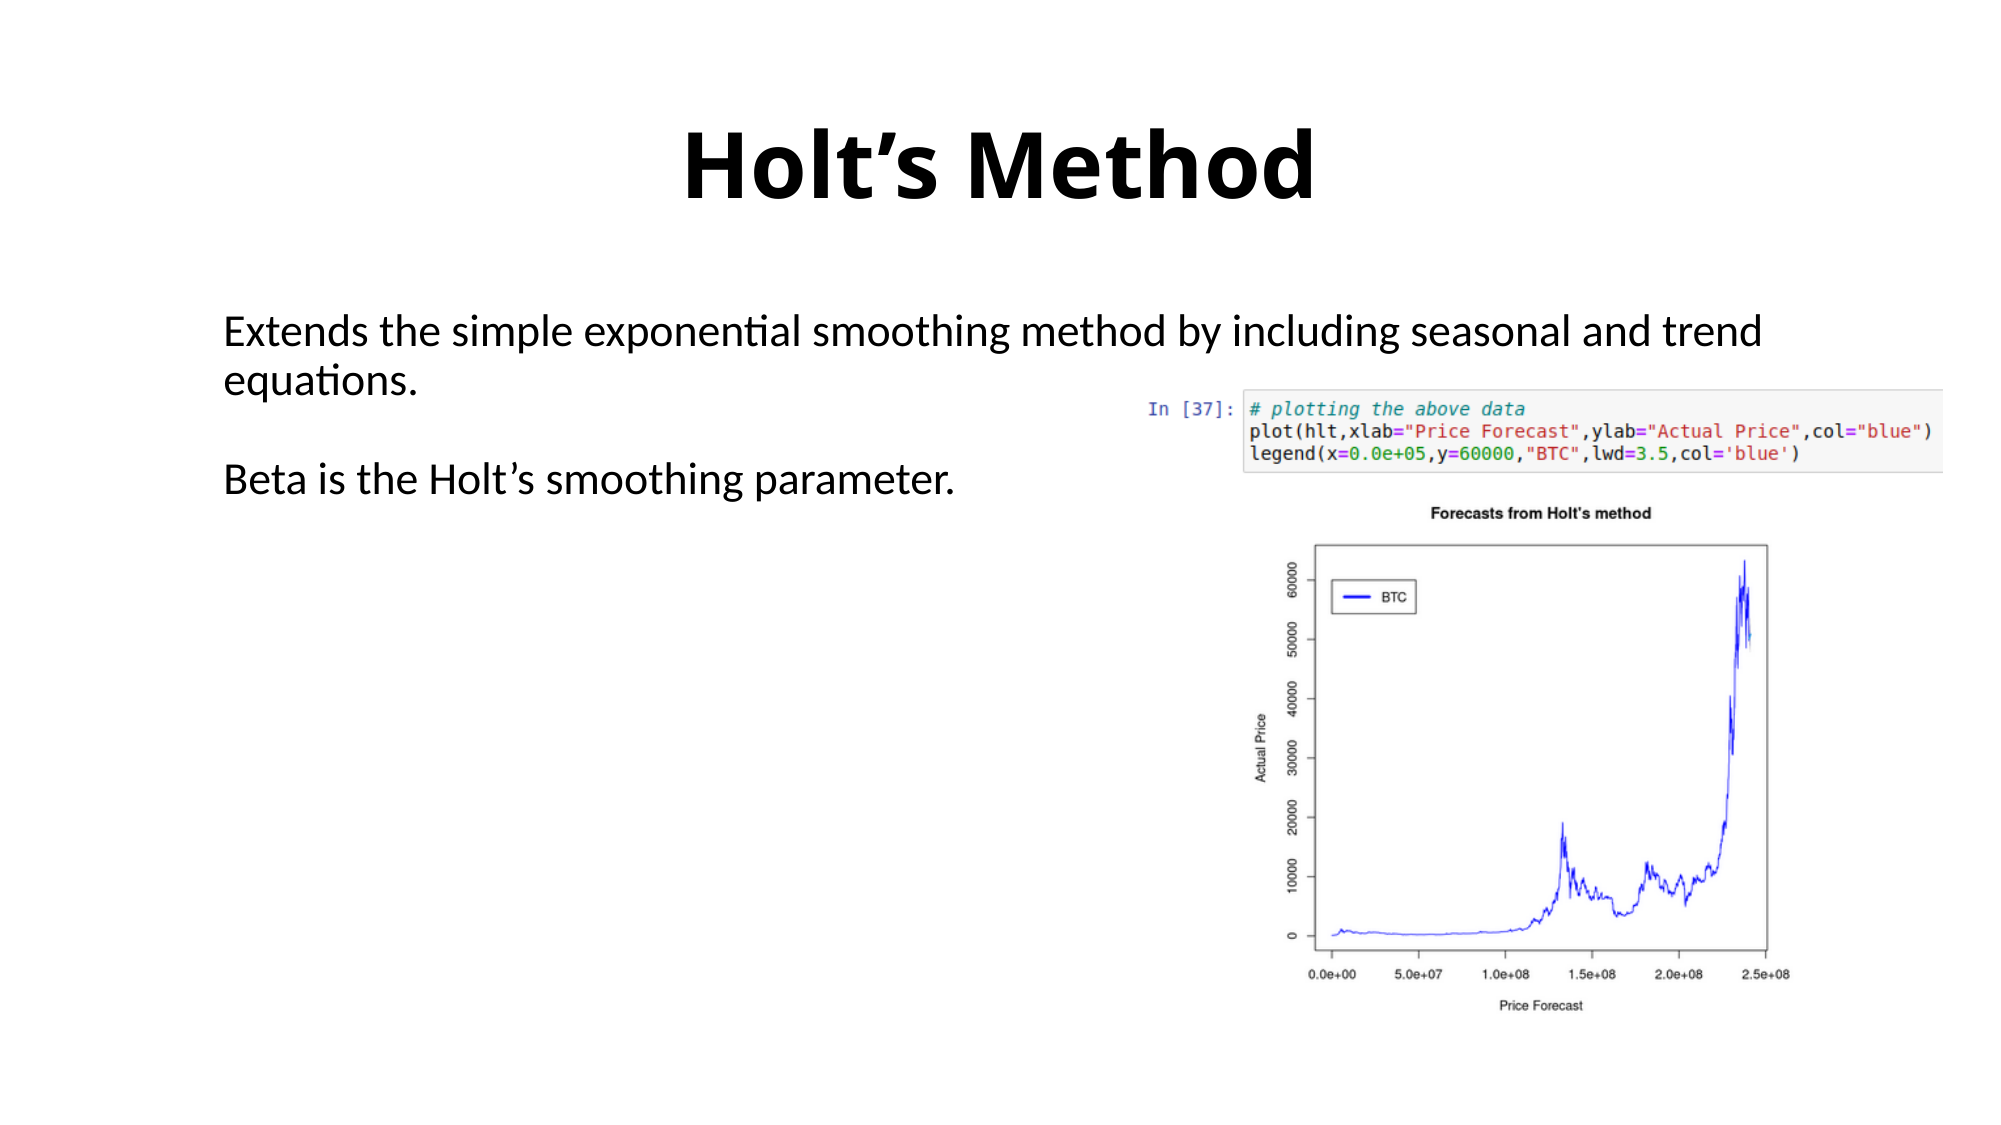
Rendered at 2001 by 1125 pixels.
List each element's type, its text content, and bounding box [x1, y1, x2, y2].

picture [1145, 375, 1943, 1028]
list Extends the simple exponential smoothing method by including seasonal and trend equations. Beta is the Holt’s smoothing parameter. [137, 299, 1863, 1014]
title Holt’s Method [137, 59, 1863, 278]
